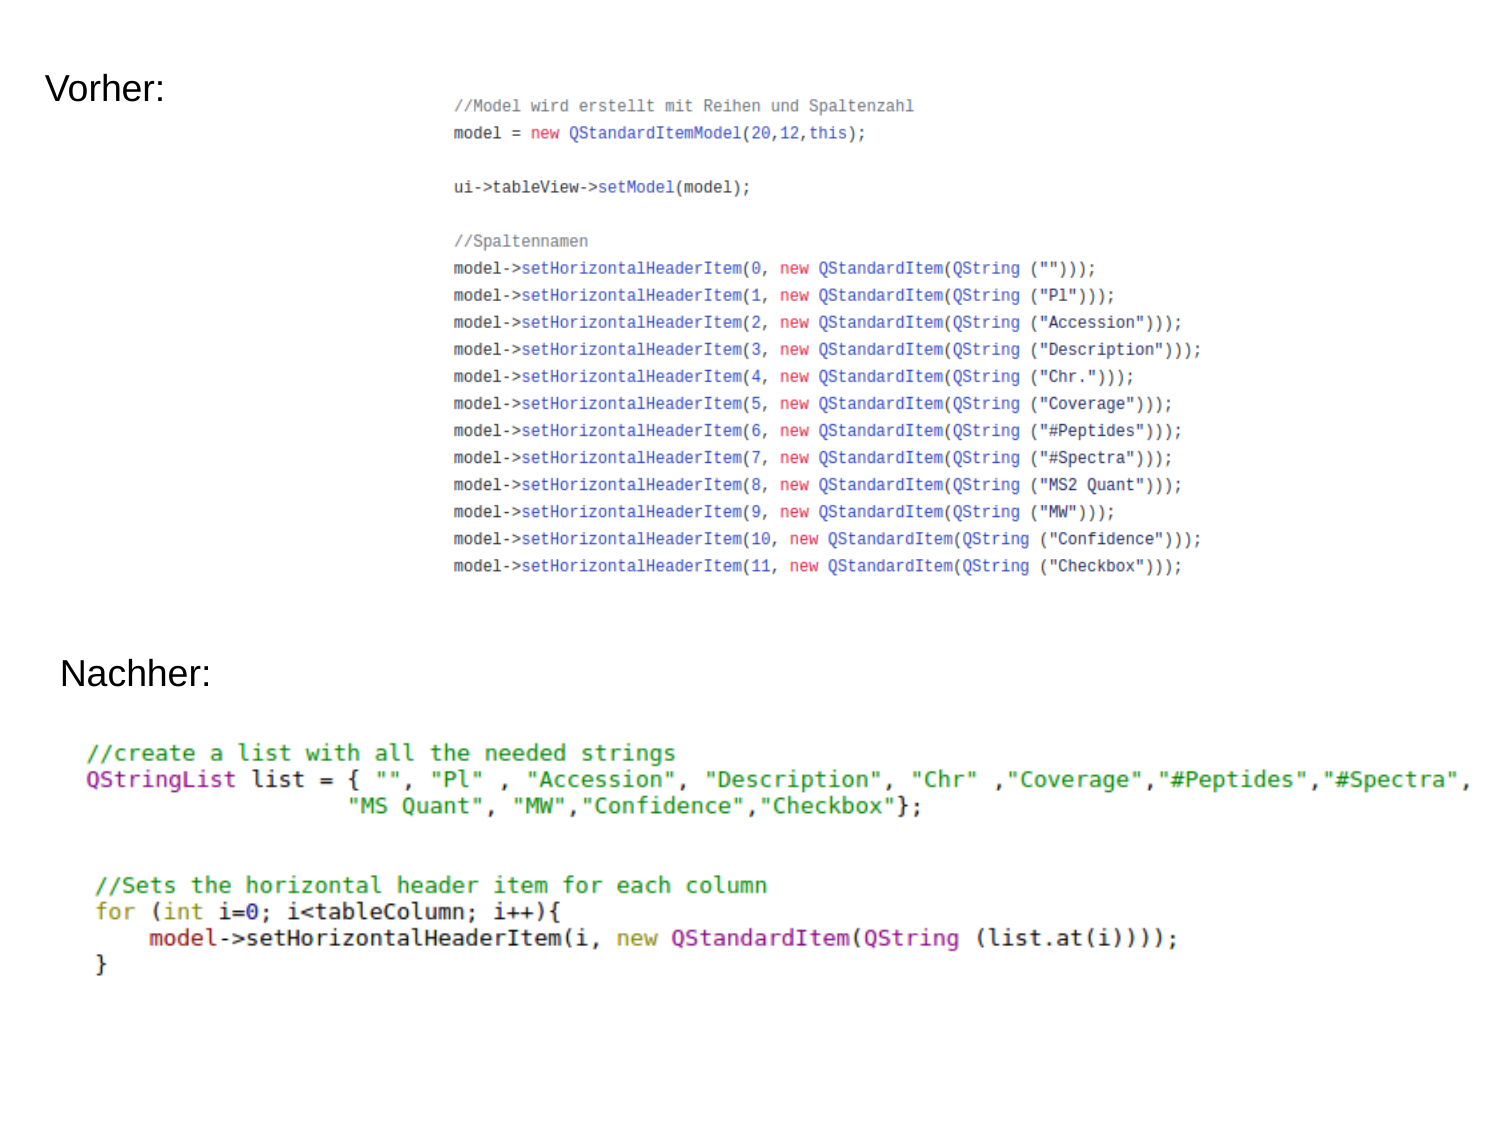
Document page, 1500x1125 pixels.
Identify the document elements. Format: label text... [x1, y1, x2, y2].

text_box Nachher: [45, 645, 556, 702]
picture [60, 855, 1381, 991]
picture [60, 735, 1500, 841]
picture [419, 82, 1276, 601]
text_box Vorher: [30, 60, 541, 117]
